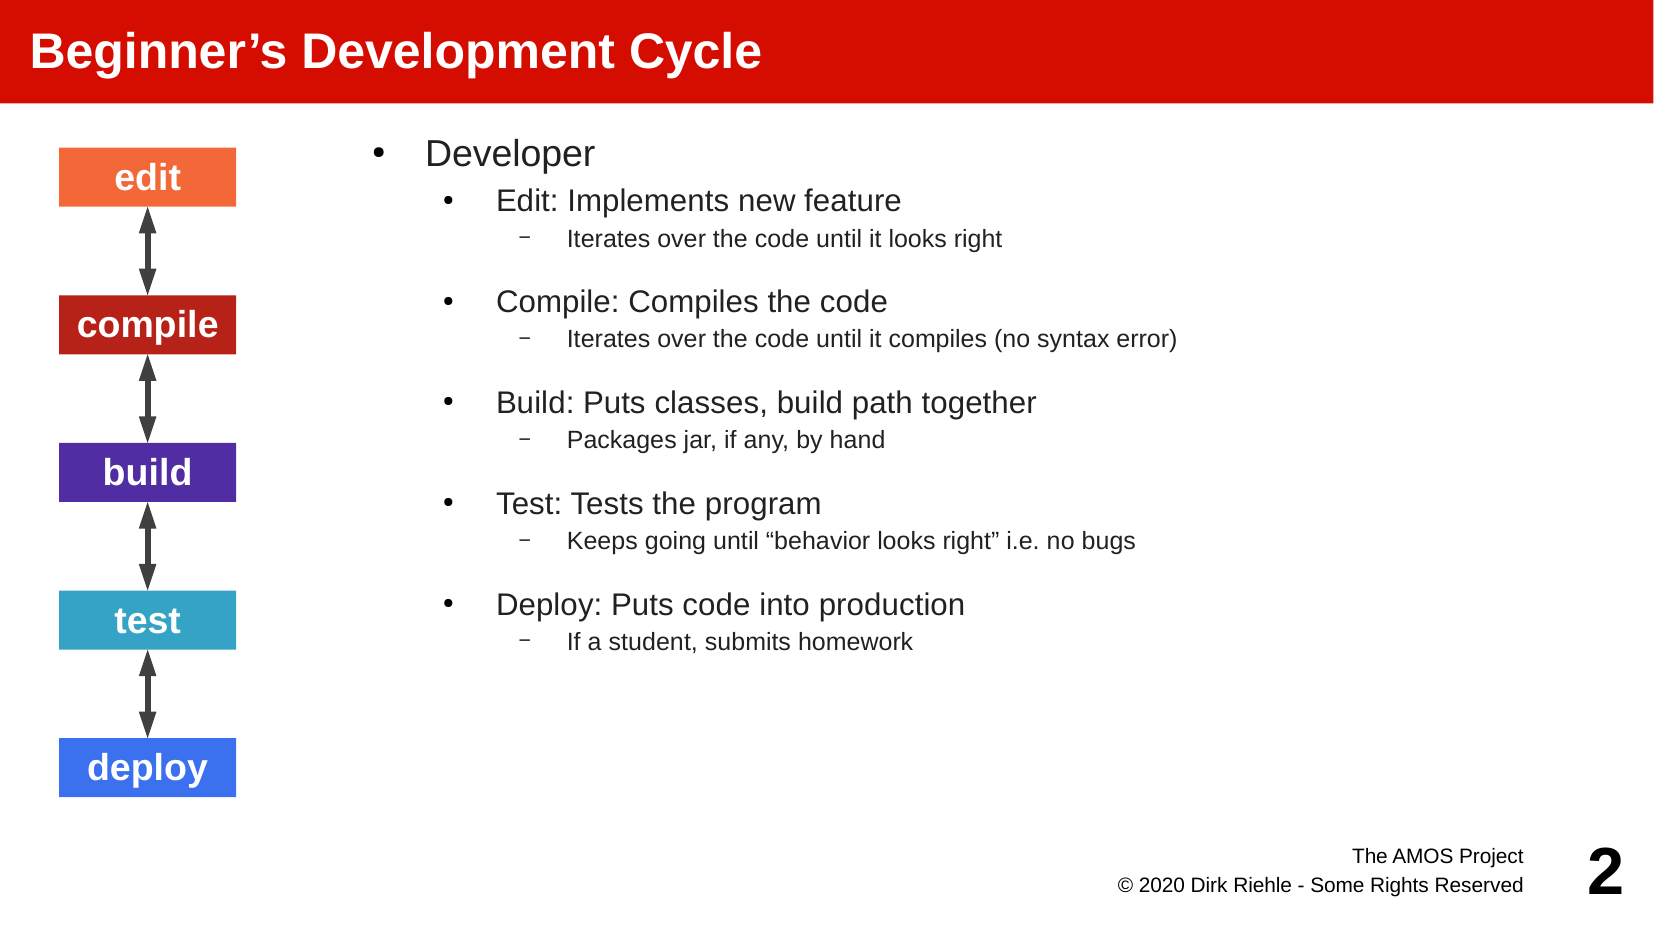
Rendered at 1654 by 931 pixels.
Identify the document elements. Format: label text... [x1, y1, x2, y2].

text_box edit [59, 147, 237, 207]
text_box compile [59, 295, 237, 355]
text_box test [59, 590, 237, 650]
title Beginner’s Development Cycle [0, 0, 1654, 104]
text_box deploy [59, 738, 237, 798]
text_box build [59, 442, 237, 502]
list Developer Edit: Implements new feature Iterates over the code until it looks right Compile: Compiles the code Iterates over the code until it compiles (no syntax error) Build: Puts classes, build path together Packages jar, if any, by hand Test: Tests the program Keeps going until “behavior looks right” i.e. no bugs Deploy: Puts code into production If a student, submits homework [354, 132, 1625, 798]
